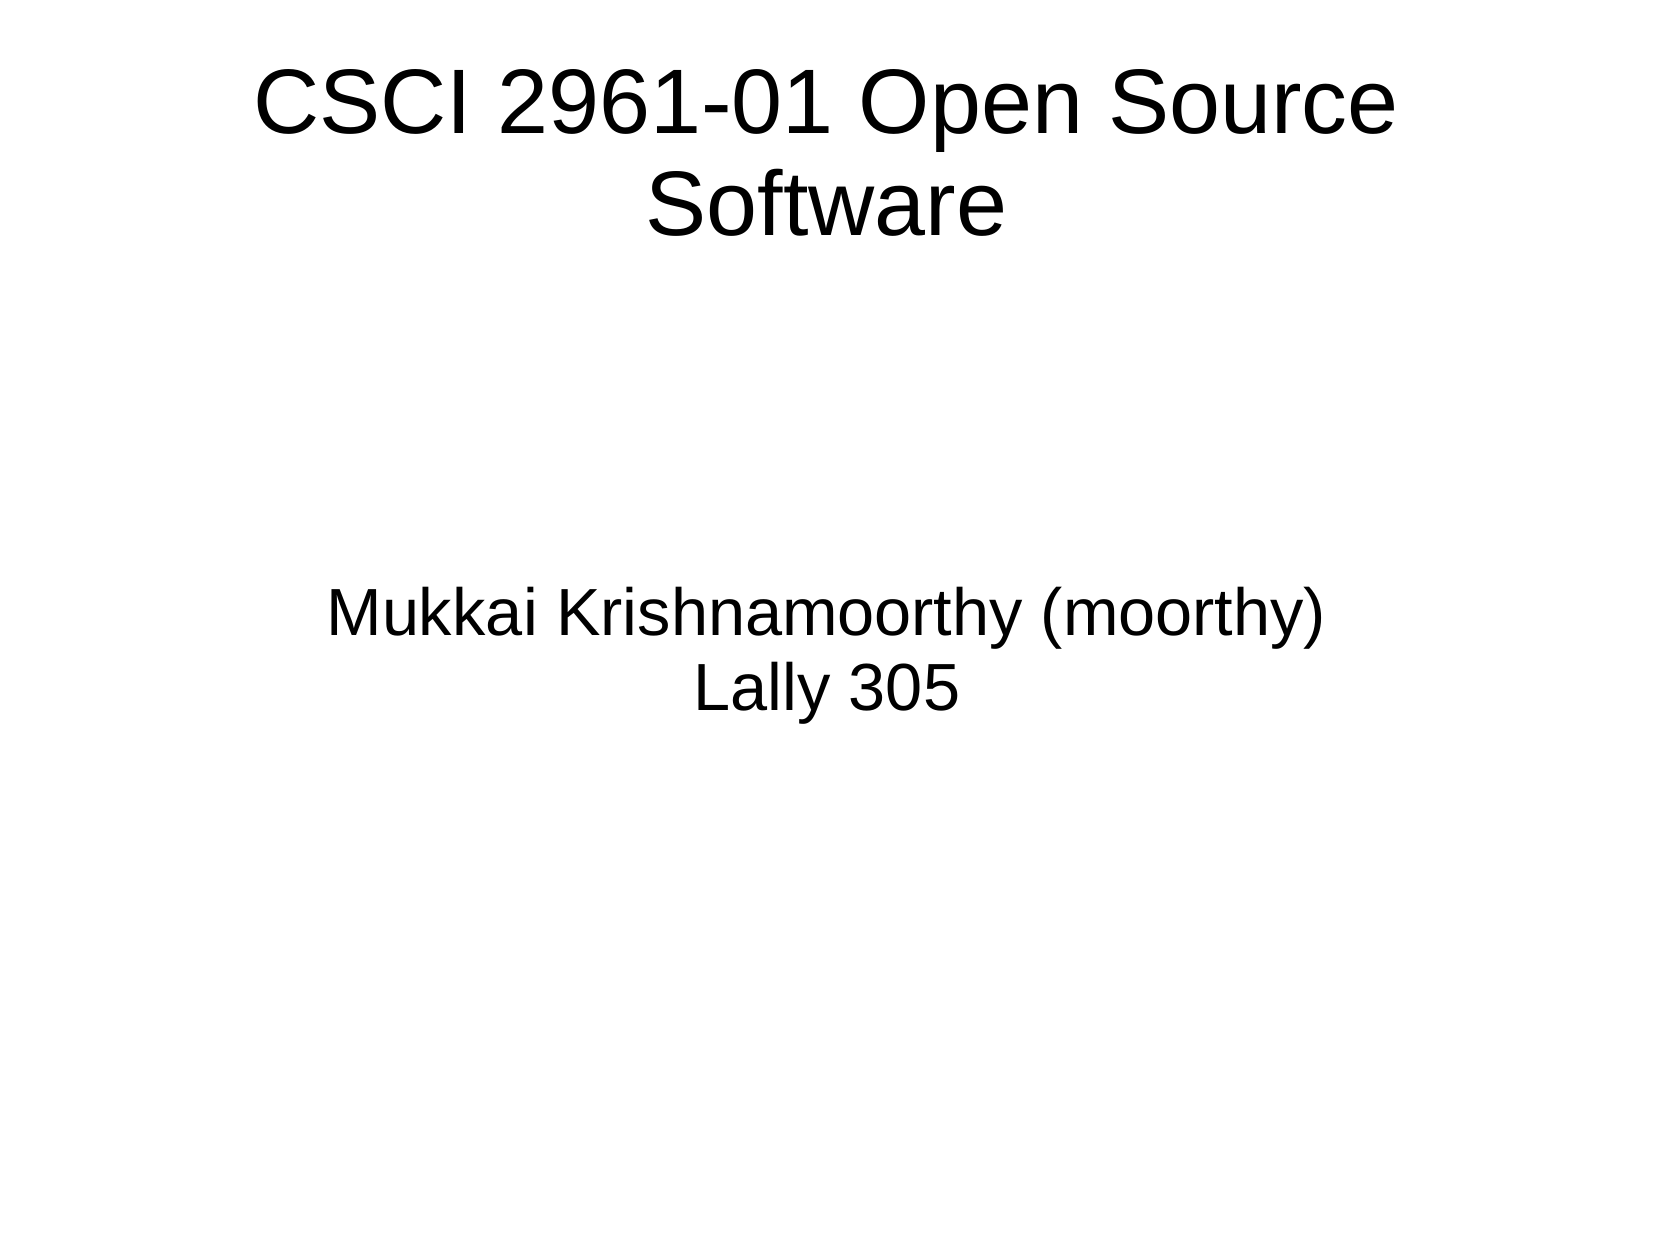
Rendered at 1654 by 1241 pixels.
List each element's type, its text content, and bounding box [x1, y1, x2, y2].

subtitle Mukkai Krishnamoorthy (moorthy) Lally 305 [82, 290, 1571, 1010]
title CSCI 2961-01 Open Source Software [82, 49, 1571, 257]
